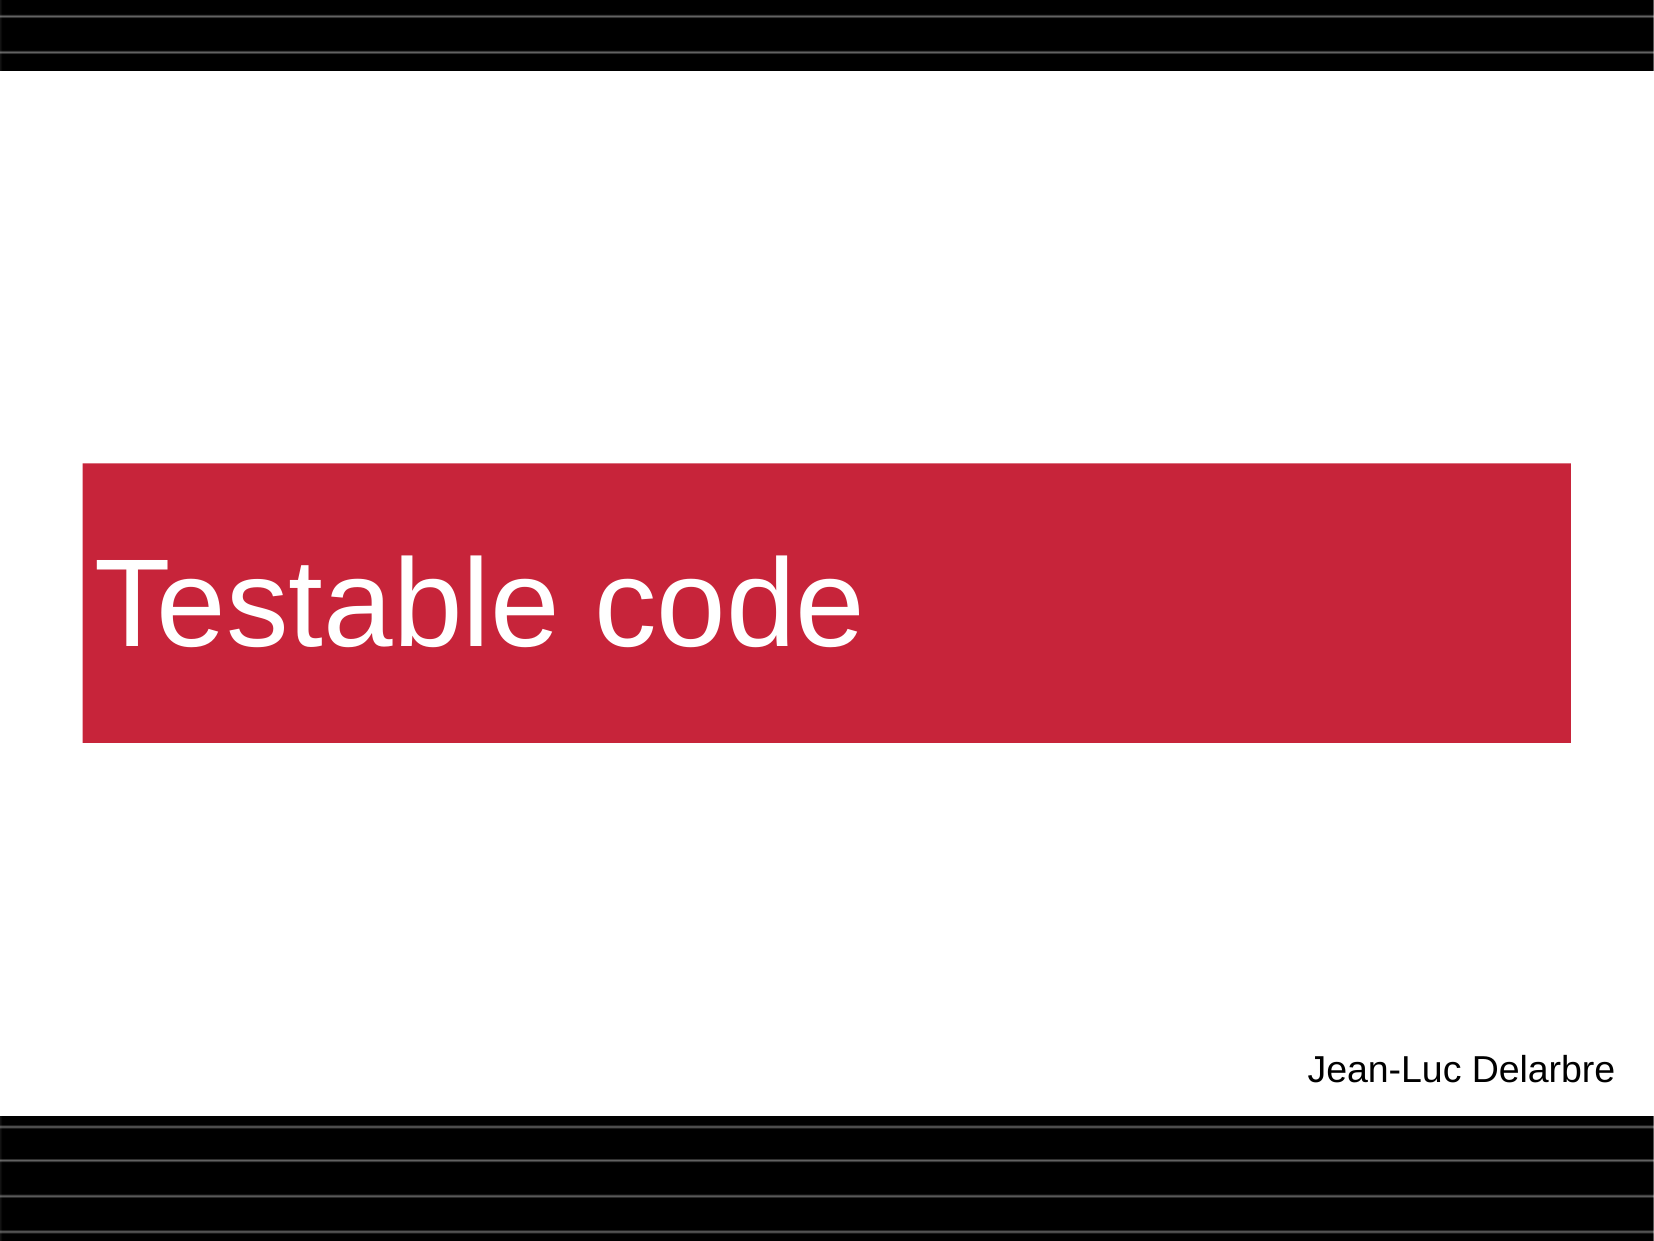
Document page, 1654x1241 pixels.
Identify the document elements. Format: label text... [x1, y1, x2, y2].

picture [0, 1116, 1654, 1241]
text_box Jean-Luc Delarbre [1292, 1041, 1631, 1099]
picture [0, 0, 1654, 71]
title Testable code [82, 463, 1571, 743]
